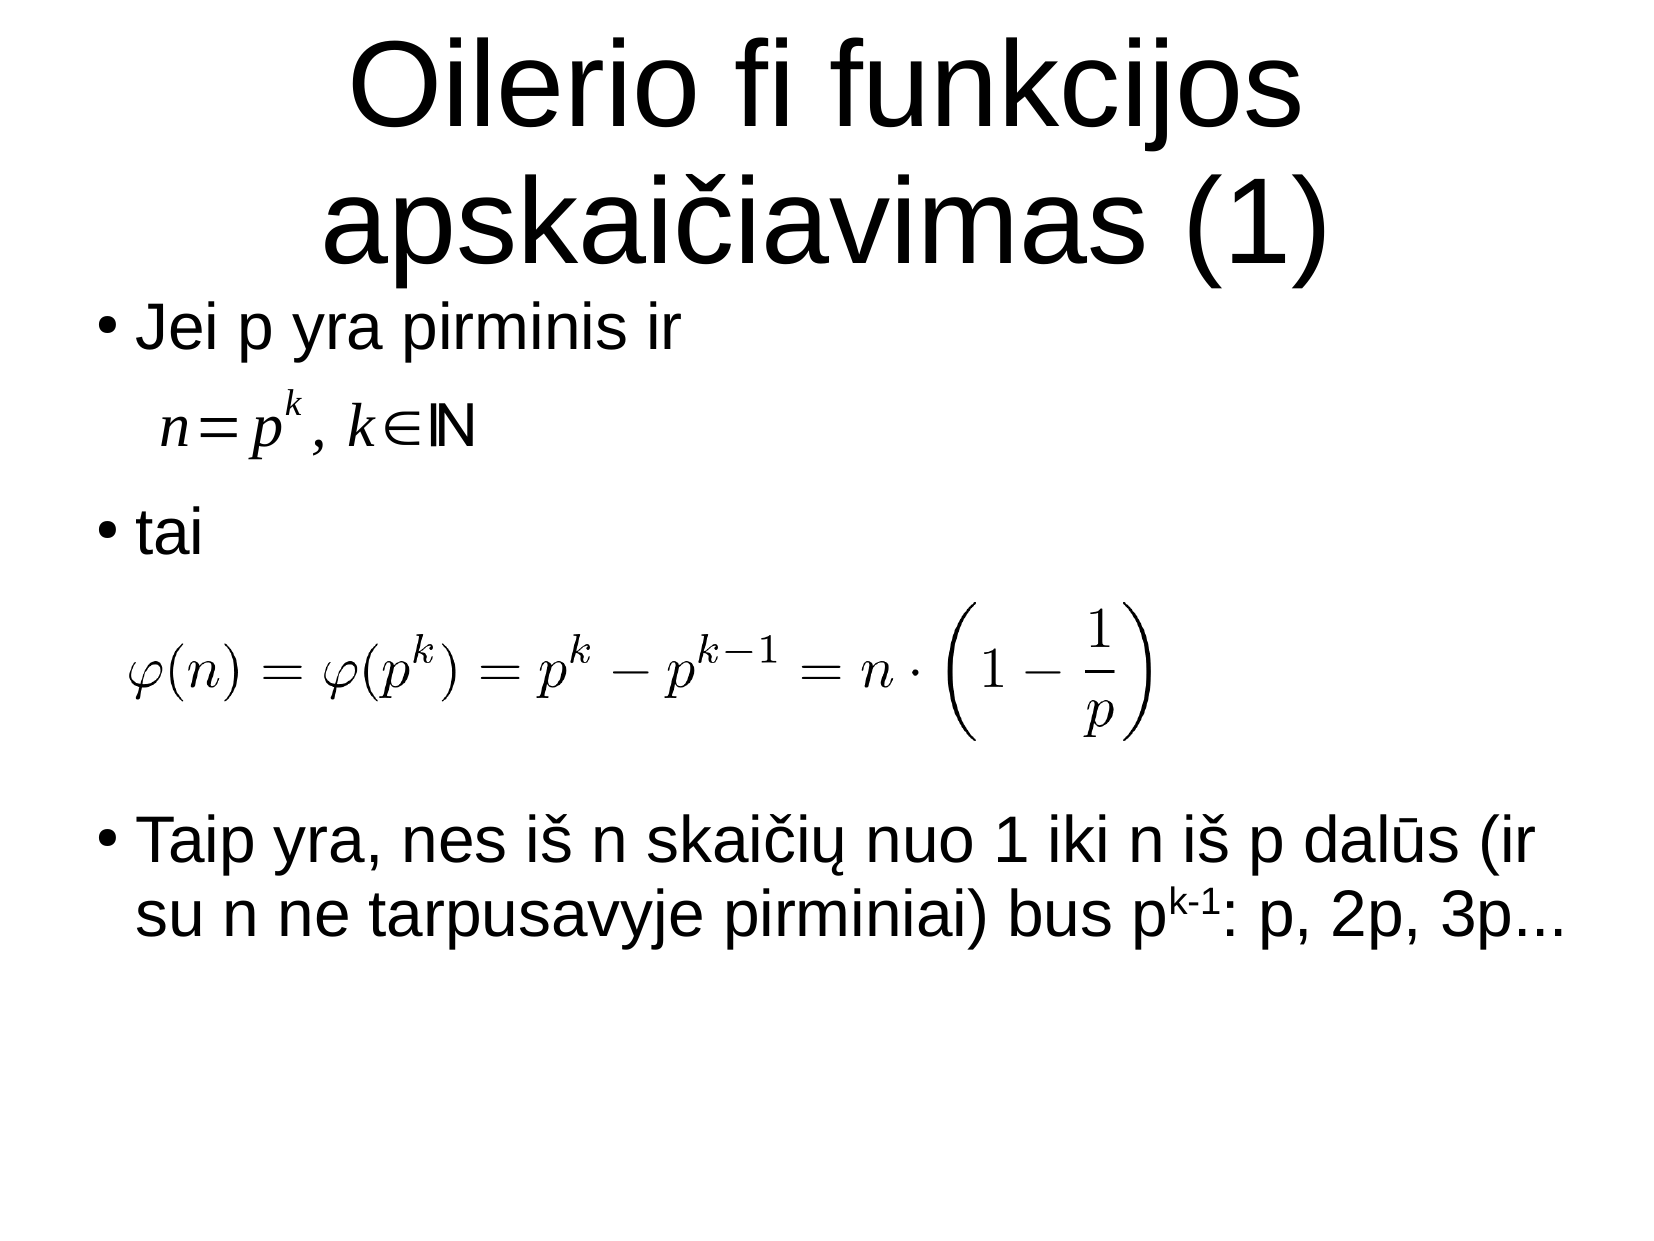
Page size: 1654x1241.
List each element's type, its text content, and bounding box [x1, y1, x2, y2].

picture [129, 602, 1151, 741]
title Oilerio fi funkcijos apskaičiavimas (1) [82, 16, 1571, 290]
list Jei p yra pirminis ir tai Taip yra, nes iš n skaičių nuo 1 iki n iš p dalūs (ir su n ne tarpusavyje pirminiai) bus pk-1: p, 2p, 3p... [82, 290, 1571, 1010]
chart [153, 382, 483, 461]
